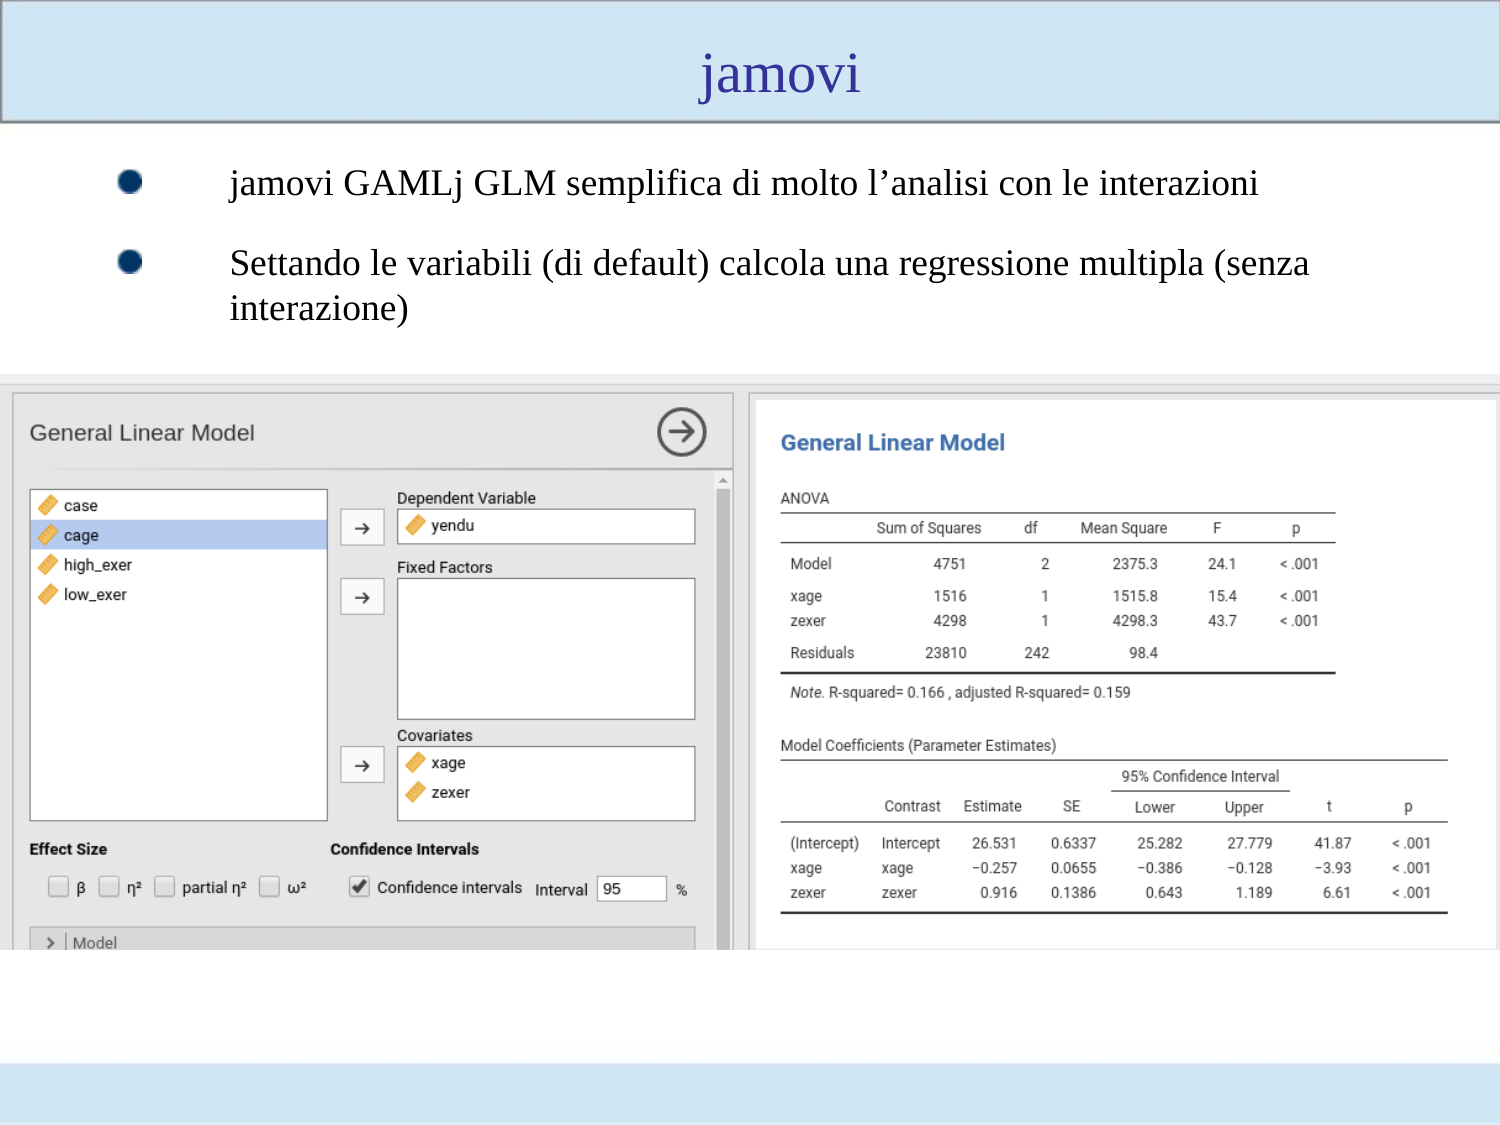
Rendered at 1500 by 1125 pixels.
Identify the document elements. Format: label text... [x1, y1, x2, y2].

text_box jamovi GAMLj GLM semplifica di molto l’analisi con le interazioni Settando le variabili (di default) calcola una regressione multipla (senza interazione) [99, 149, 1463, 336]
picture [0, 0, 1500, 1125]
title jamovi [249, 21, 1313, 117]
